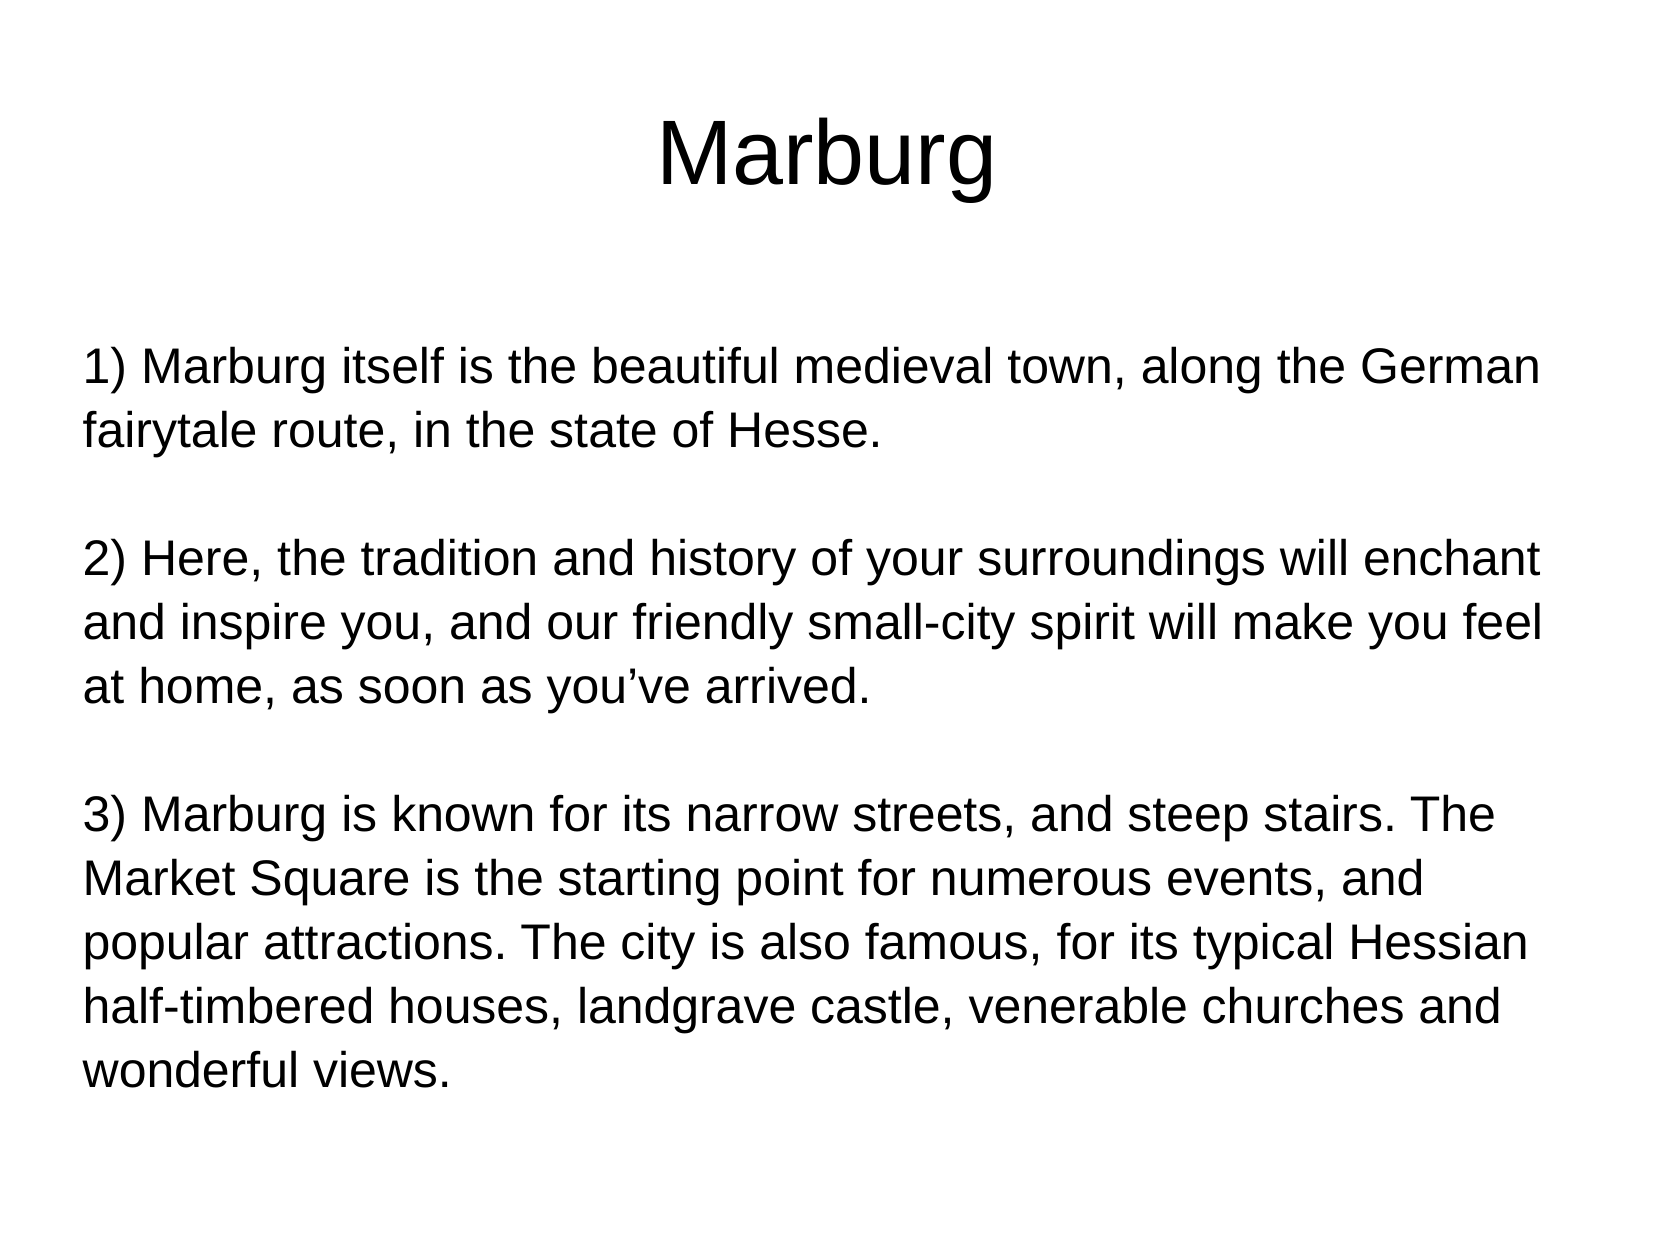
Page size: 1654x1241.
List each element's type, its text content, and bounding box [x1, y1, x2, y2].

subtitle 1) Marburg itself is the beautiful medieval town, along the German fairytale route, in the state of Hesse. 2) Here, the tradition and history of your surroundings will enchant and inspire you, and our friendly small-city spirit will make you feel at home, as soon as you’ve arrived. 3) Marburg is known for its narrow streets, and steep stairs. The Market Square is the starting point for numerous events, and popular attractions. The city is also famous, for its typical Hessian half-timbered houses, landgrave castle, venerable churches and wonderful views. [82, 333, 1571, 1095]
title Marburg [82, 49, 1571, 257]
